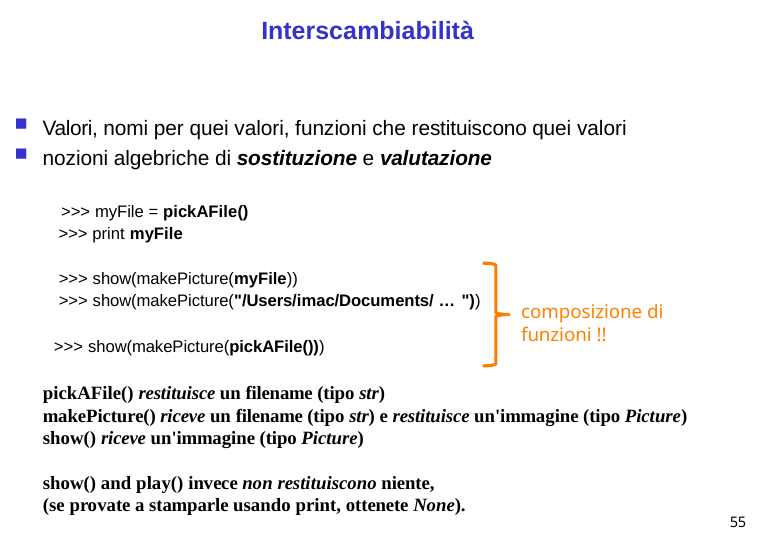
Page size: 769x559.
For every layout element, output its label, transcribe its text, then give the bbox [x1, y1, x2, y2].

title Interscambiabilità [259, 12, 477, 47]
text_box composizione di funzioni !! [519, 298, 749, 325]
text_box >>> show(makePicture(myFile)) >>> show(makePicture("/Users/imac/Documents/ … ")) [56, 263, 484, 312]
text_box Valori, nomi per quei valori, funzioni che restituiscono quei valori nozioni algebriche di sostituzione e valutazione >>> myFile = pickAFile() >>> print myFile [10, 107, 635, 245]
text_box >>> show(makePicture(pickAFile())) pickAFile() restituisce un filename (tipo str) makePicture() riceve un filename (tipo str) e restituisce un'immagine (tipo Picture) show() riceve un'immagine (tipo Picture) show() and play() invece non restituiscono niente, (se provate a stamparle usando print, ottenete None). 55 [40, 333, 751, 531]
